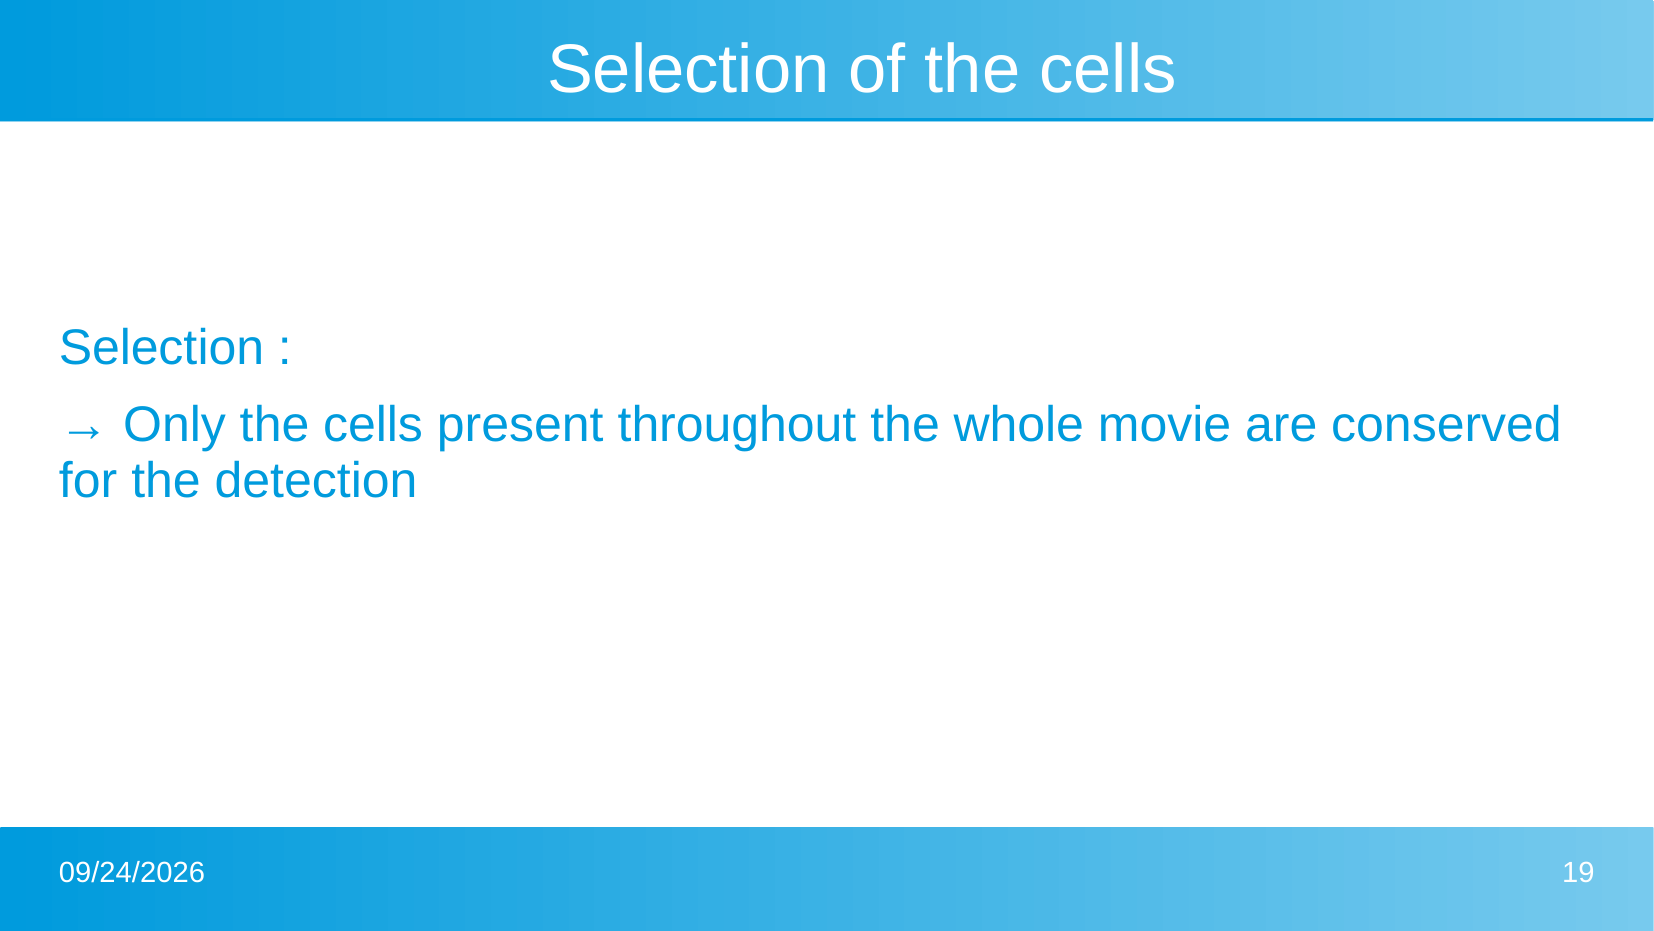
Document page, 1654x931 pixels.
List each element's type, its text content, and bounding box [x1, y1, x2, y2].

title Selection of the cells [59, 29, 1595, 108]
list Selection : → Only the cells present throughout the whole movie are conserved for the detection [59, 318, 1595, 414]
